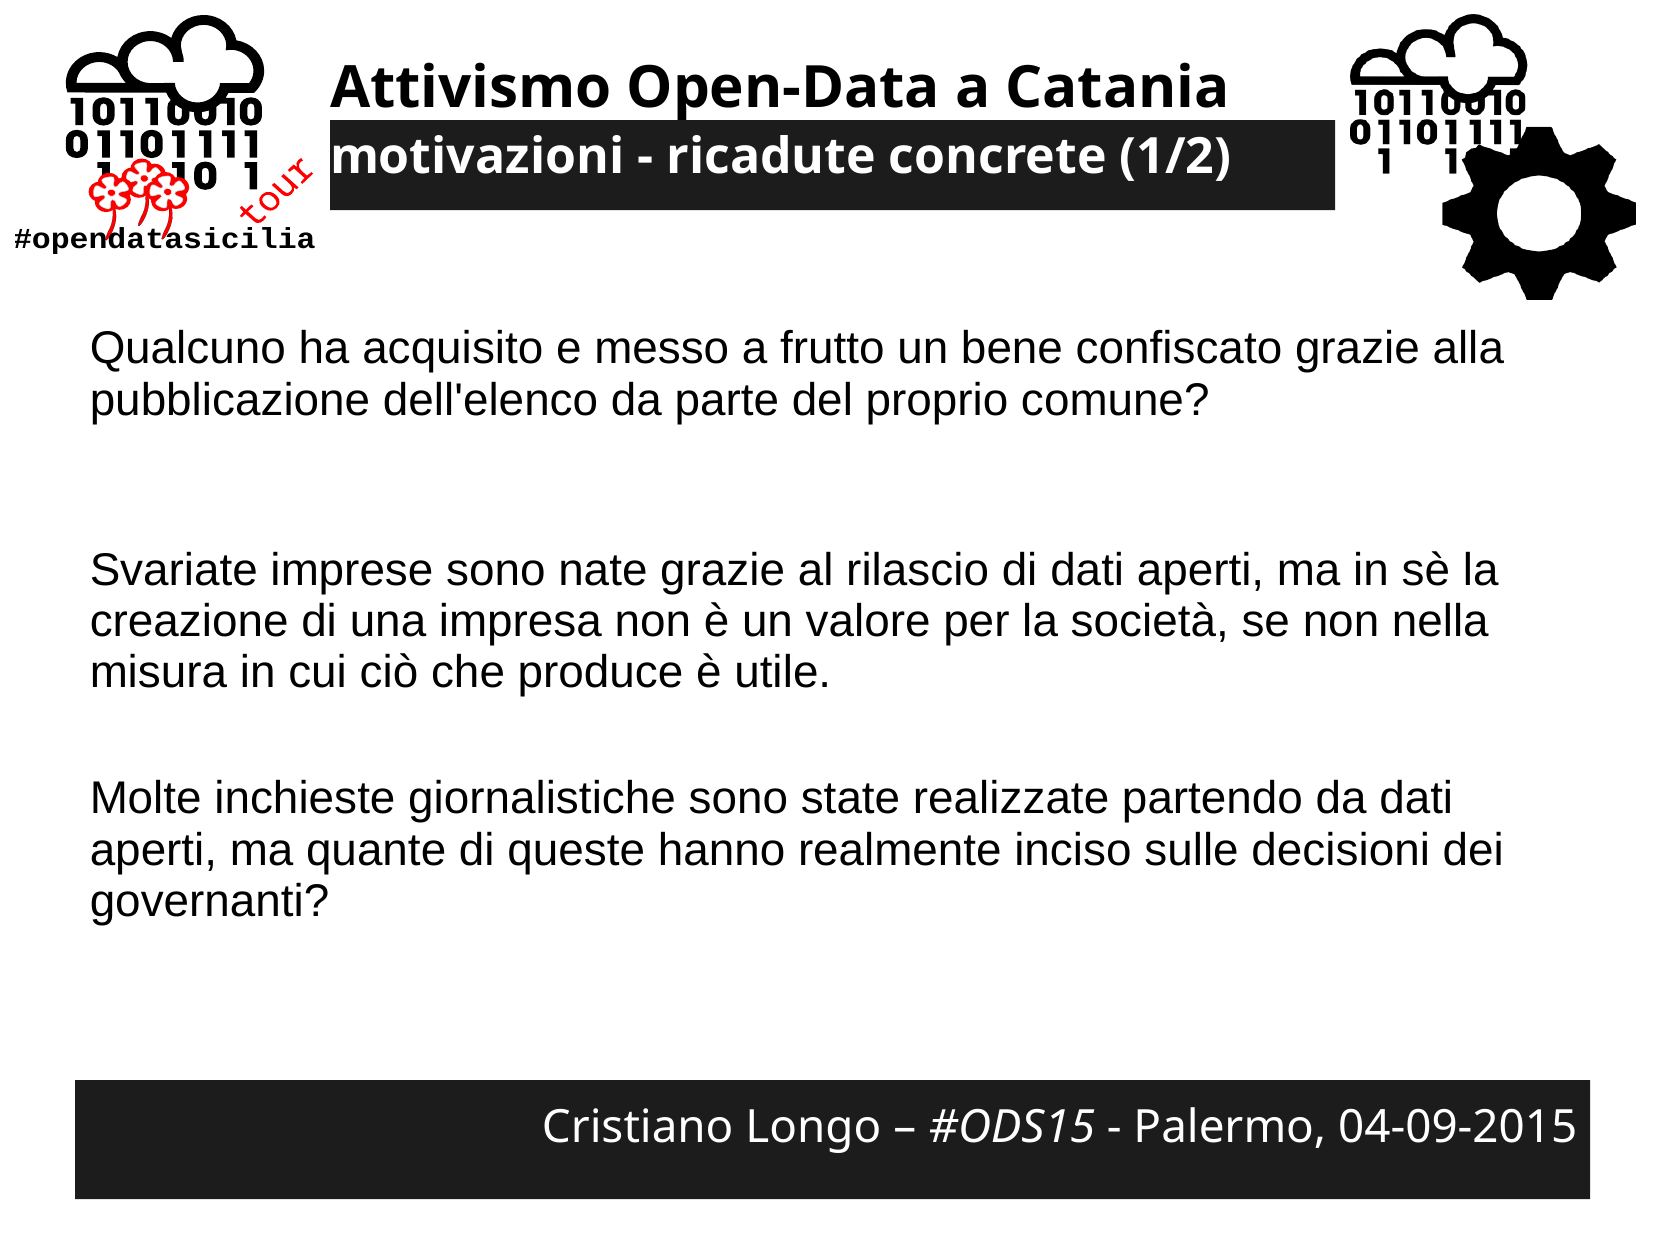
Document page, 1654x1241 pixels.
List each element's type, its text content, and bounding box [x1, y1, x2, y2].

text_box Qualcuno ha acquisito e messo a frutto un bene confiscato grazie alla pubblicazione dell'elenco da parte del proprio comune? [75, 315, 1591, 545]
list Cristiano Longo – #ODS15 - Palermo, 04-09-2015 [75, 1080, 1591, 1200]
picture [1350, 14, 1636, 301]
list Attivismo Open-Data a Catania [330, 45, 1321, 120]
list motivazioni - ricadute concrete (1/2) [330, 120, 1336, 211]
text_box Svariate imprese sono nate grazie al rilascio di dati aperti, ma in sè la creazione di una impresa non è un valore per la società, se non nella misura in cui ciò che produce è utile. [75, 536, 1576, 706]
text_box Molte inchieste giornalistiche sono state realizzate partendo da dati aperti, ma quante di queste hanno realmente inciso sulle decisioni dei governanti? [75, 765, 1576, 934]
picture [15, 15, 316, 256]
